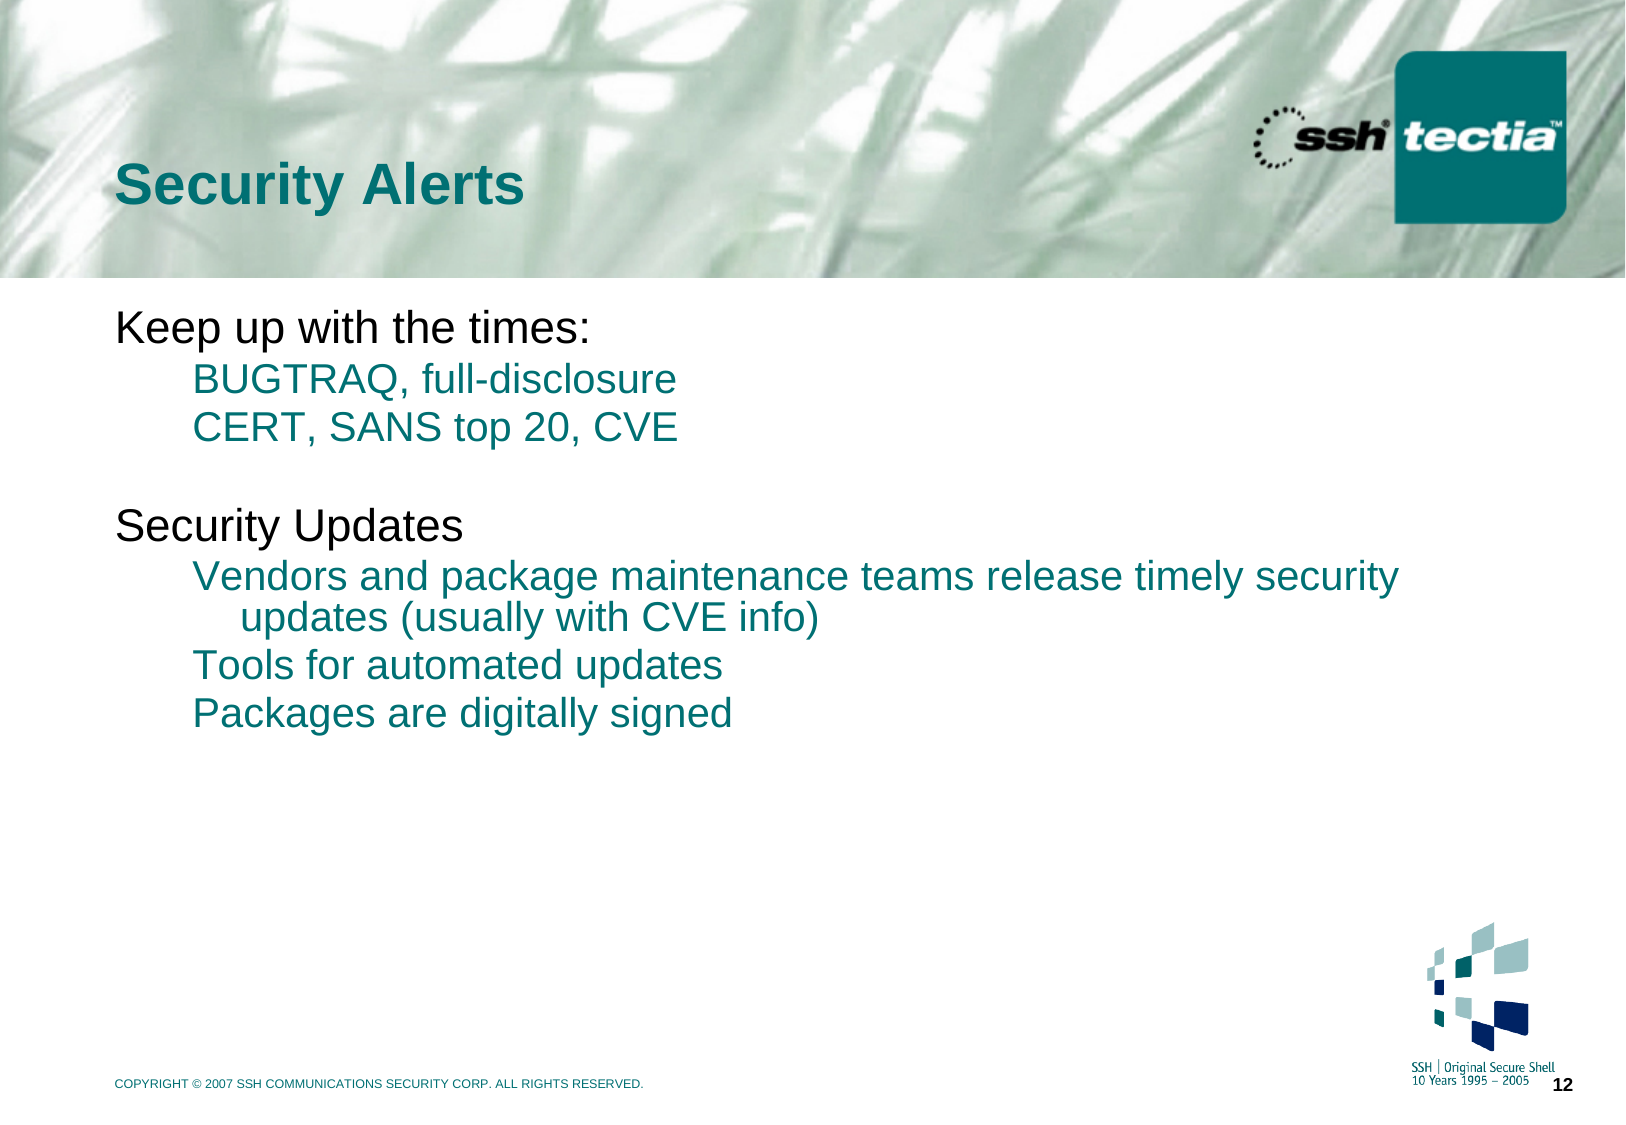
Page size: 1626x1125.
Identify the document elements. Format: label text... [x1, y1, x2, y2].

title Security Alerts [99, 99, 923, 276]
picture [0, 0, 1626, 278]
list Keep up with the times: BUGTRAQ, full-disclosure CERT, SANS top 20, CVE Security Updates Vendors and package maintenance teams release timely security updates (usually with CVE info) Tools for automated updates Packages are digitally signed [99, 299, 1575, 1000]
